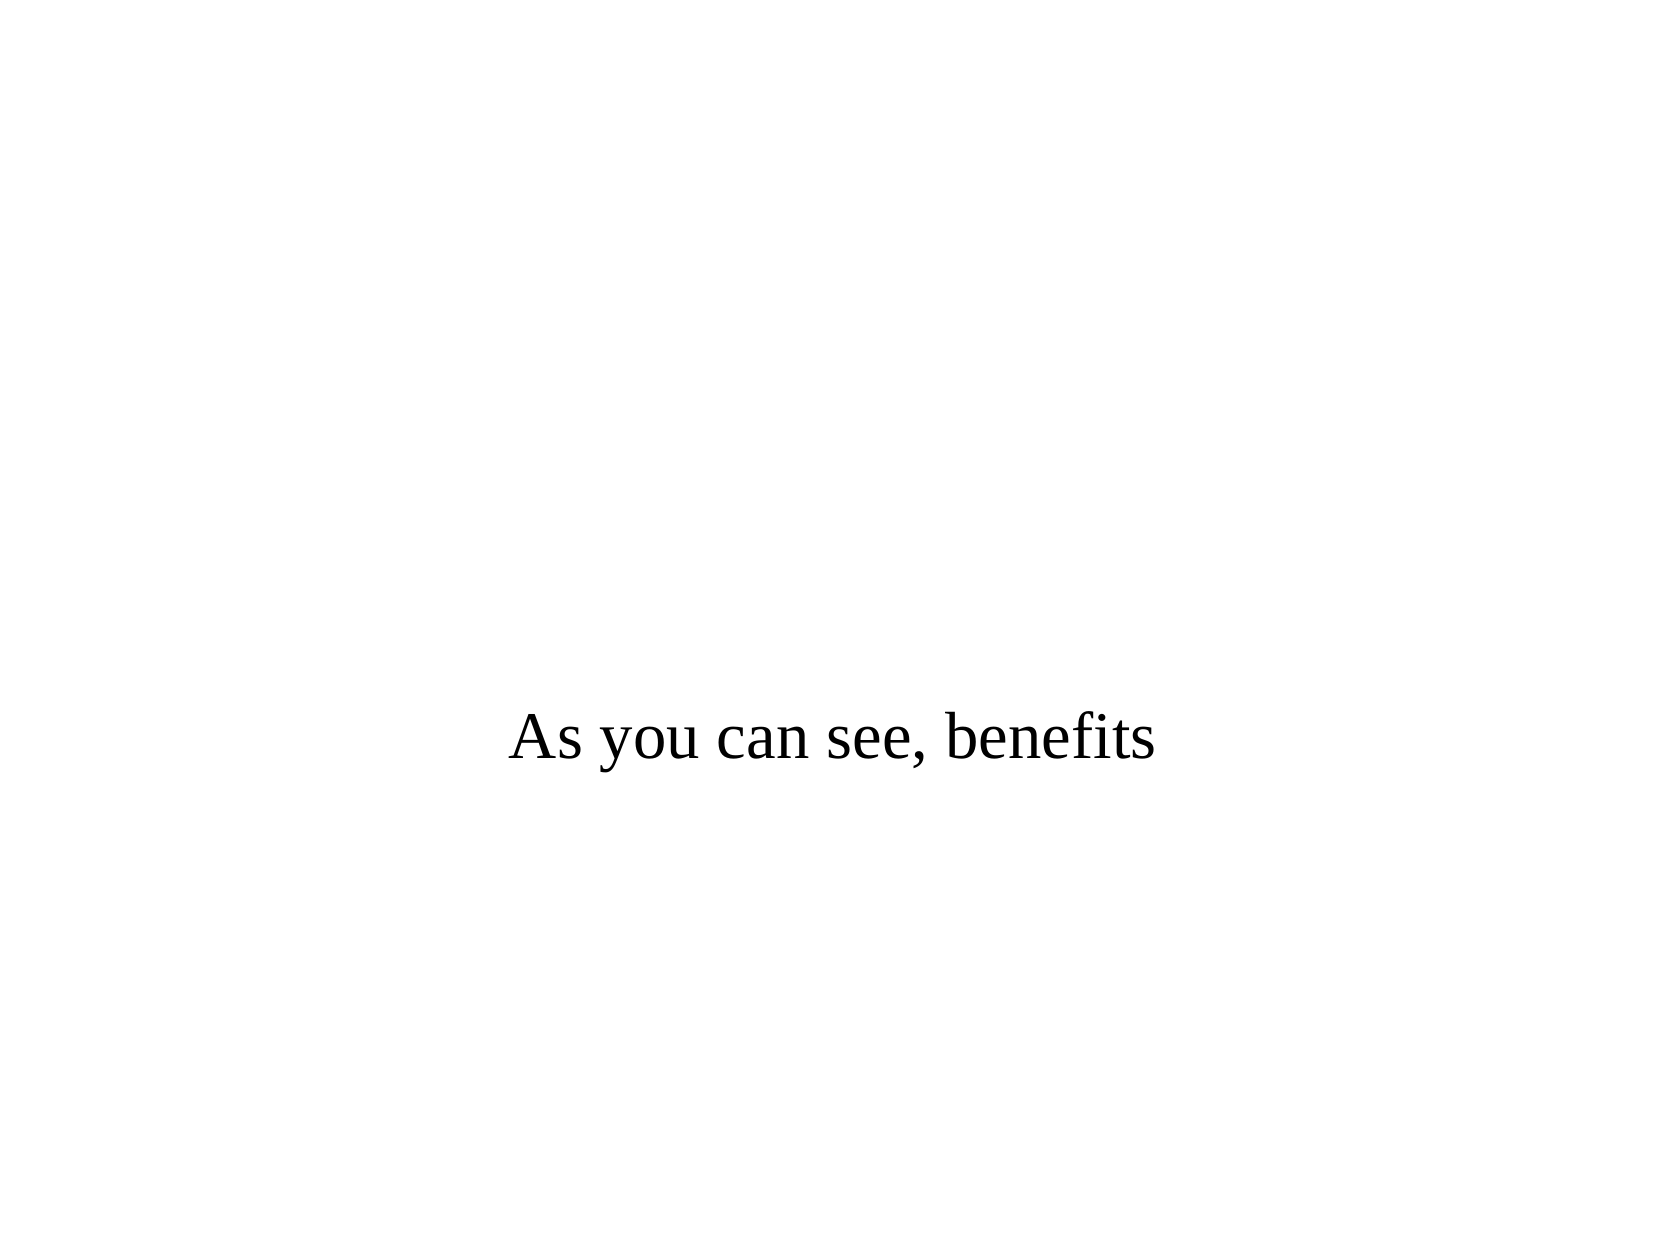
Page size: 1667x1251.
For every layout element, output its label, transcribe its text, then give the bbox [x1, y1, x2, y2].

subtitle As you can see, benefits [124, 368, 1542, 1104]
